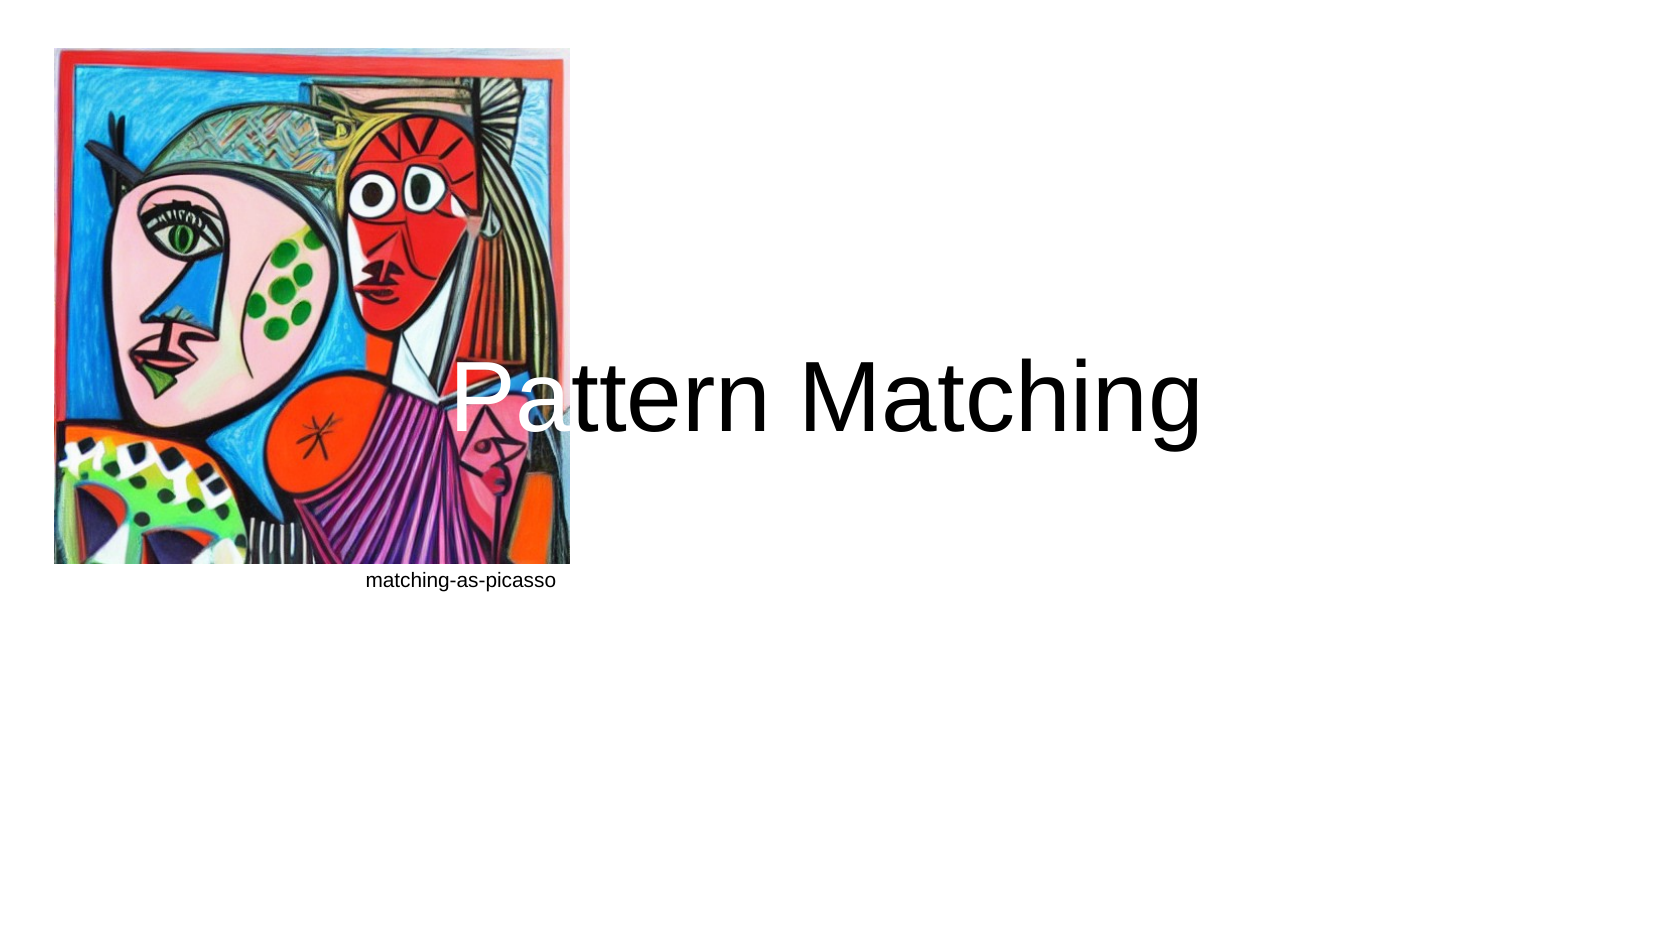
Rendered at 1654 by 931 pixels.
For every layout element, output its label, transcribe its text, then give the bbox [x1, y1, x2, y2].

picture [54, 48, 82, 564]
subtitle Pattern Matching [82, 37, 1571, 757]
text_box matching-as-picasso [350, 561, 571, 600]
picture [78, 212, 82, 231]
